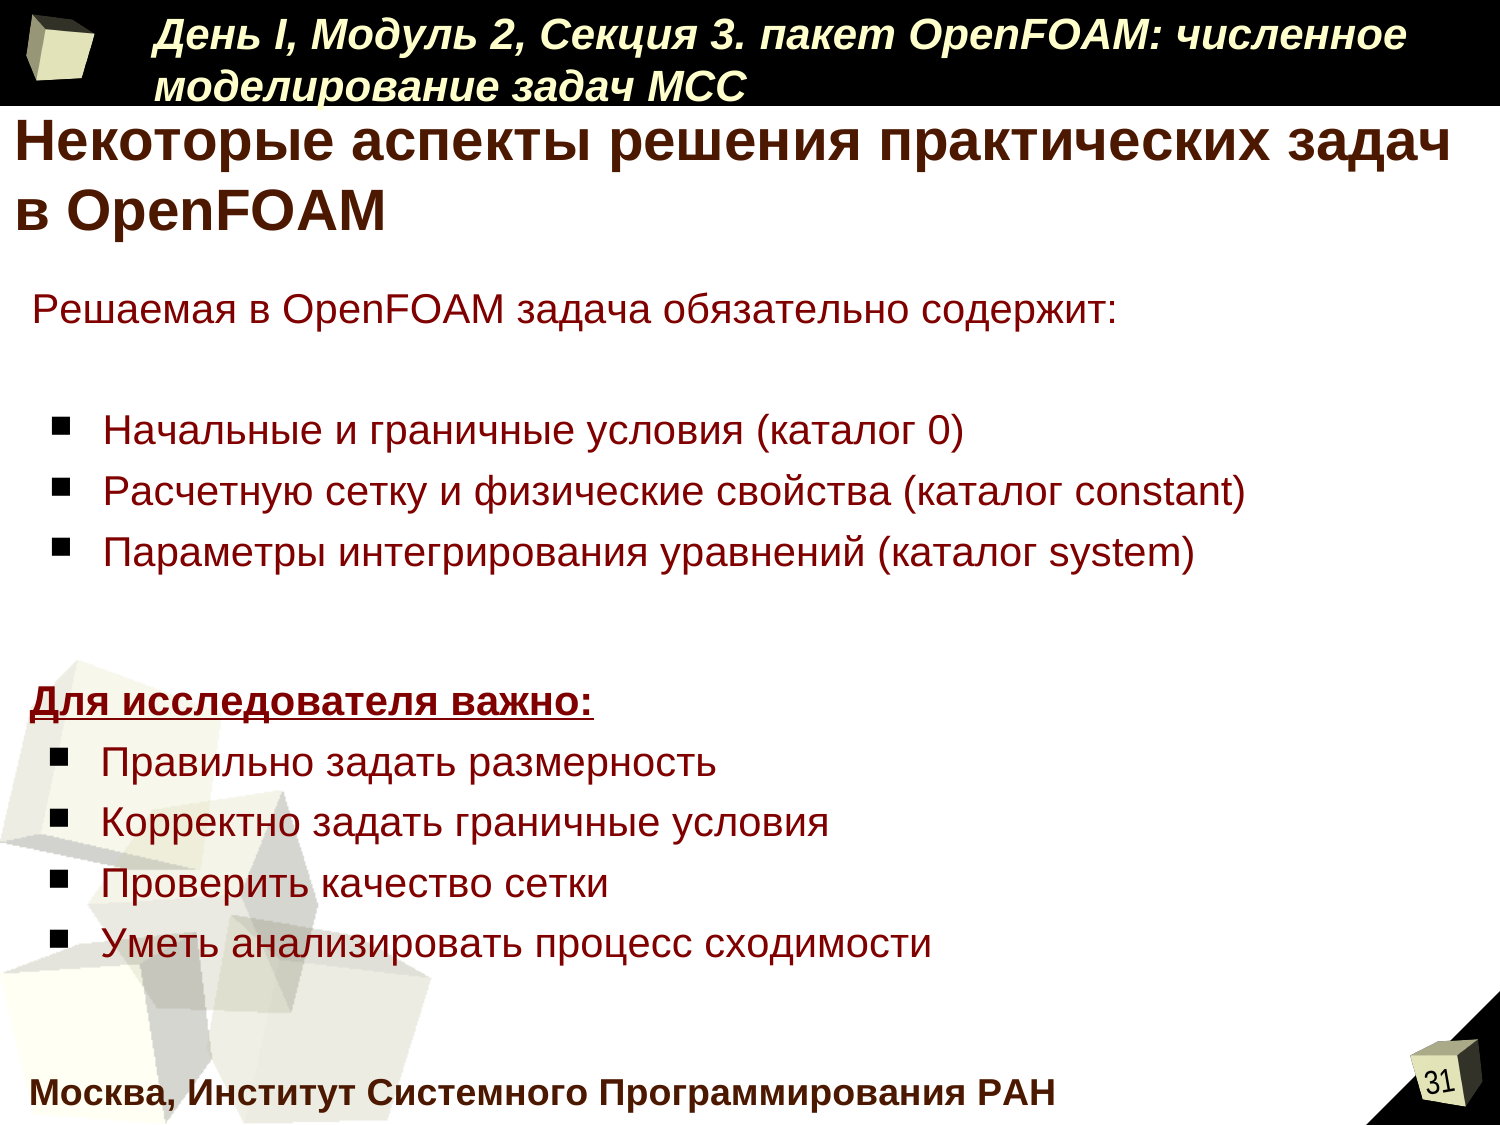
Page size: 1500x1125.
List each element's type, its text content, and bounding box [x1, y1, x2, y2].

picture [423, 1088, 433, 1102]
text_box Некоторые аспекты решения практических задач в OpenFOAM [0, 94, 1500, 250]
text_box Для исследователя важно: Правильно задать размерность Корректно задать граничные условия Проверить качество сетки Уметь анализировать процесс сходимости [29, 674, 1477, 966]
text_box Решаемая в OpenFOAM задача обязательно содержит: Начальные и граничные условия (каталог 0) Расчетную сетку и физические свойства (каталог constant) Параметры интегрирования уравнений (каталог system) [31, 282, 1477, 573]
picture [0, 659, 433, 1125]
